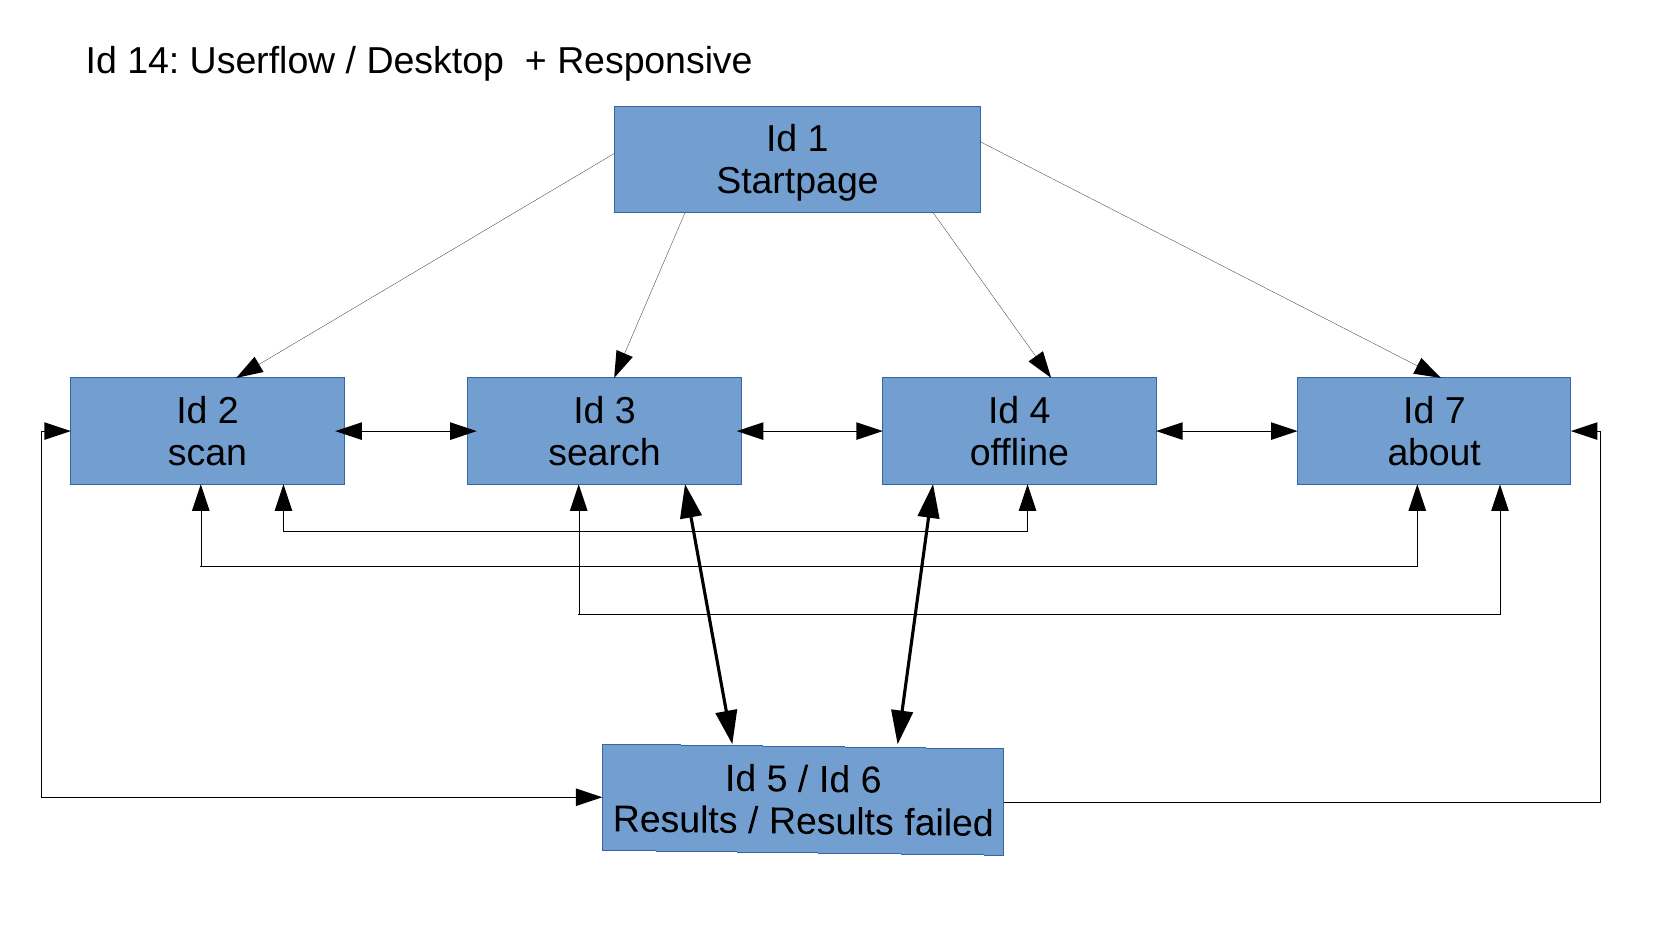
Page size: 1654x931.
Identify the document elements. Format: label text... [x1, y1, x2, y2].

text_box Id 2 scan [70, 377, 345, 485]
text_box Id 14: Userflow / Desktop + Responsive [70, 31, 1524, 89]
text_box Id 5 / Id 6 Results / Results failed [602, 744, 1004, 856]
text_box Id 7 about [1297, 377, 1571, 485]
text_box Id 1 Startpage [614, 106, 981, 213]
text_box Id 3 search [467, 377, 742, 485]
text_box Id 4 offline [882, 377, 1157, 485]
